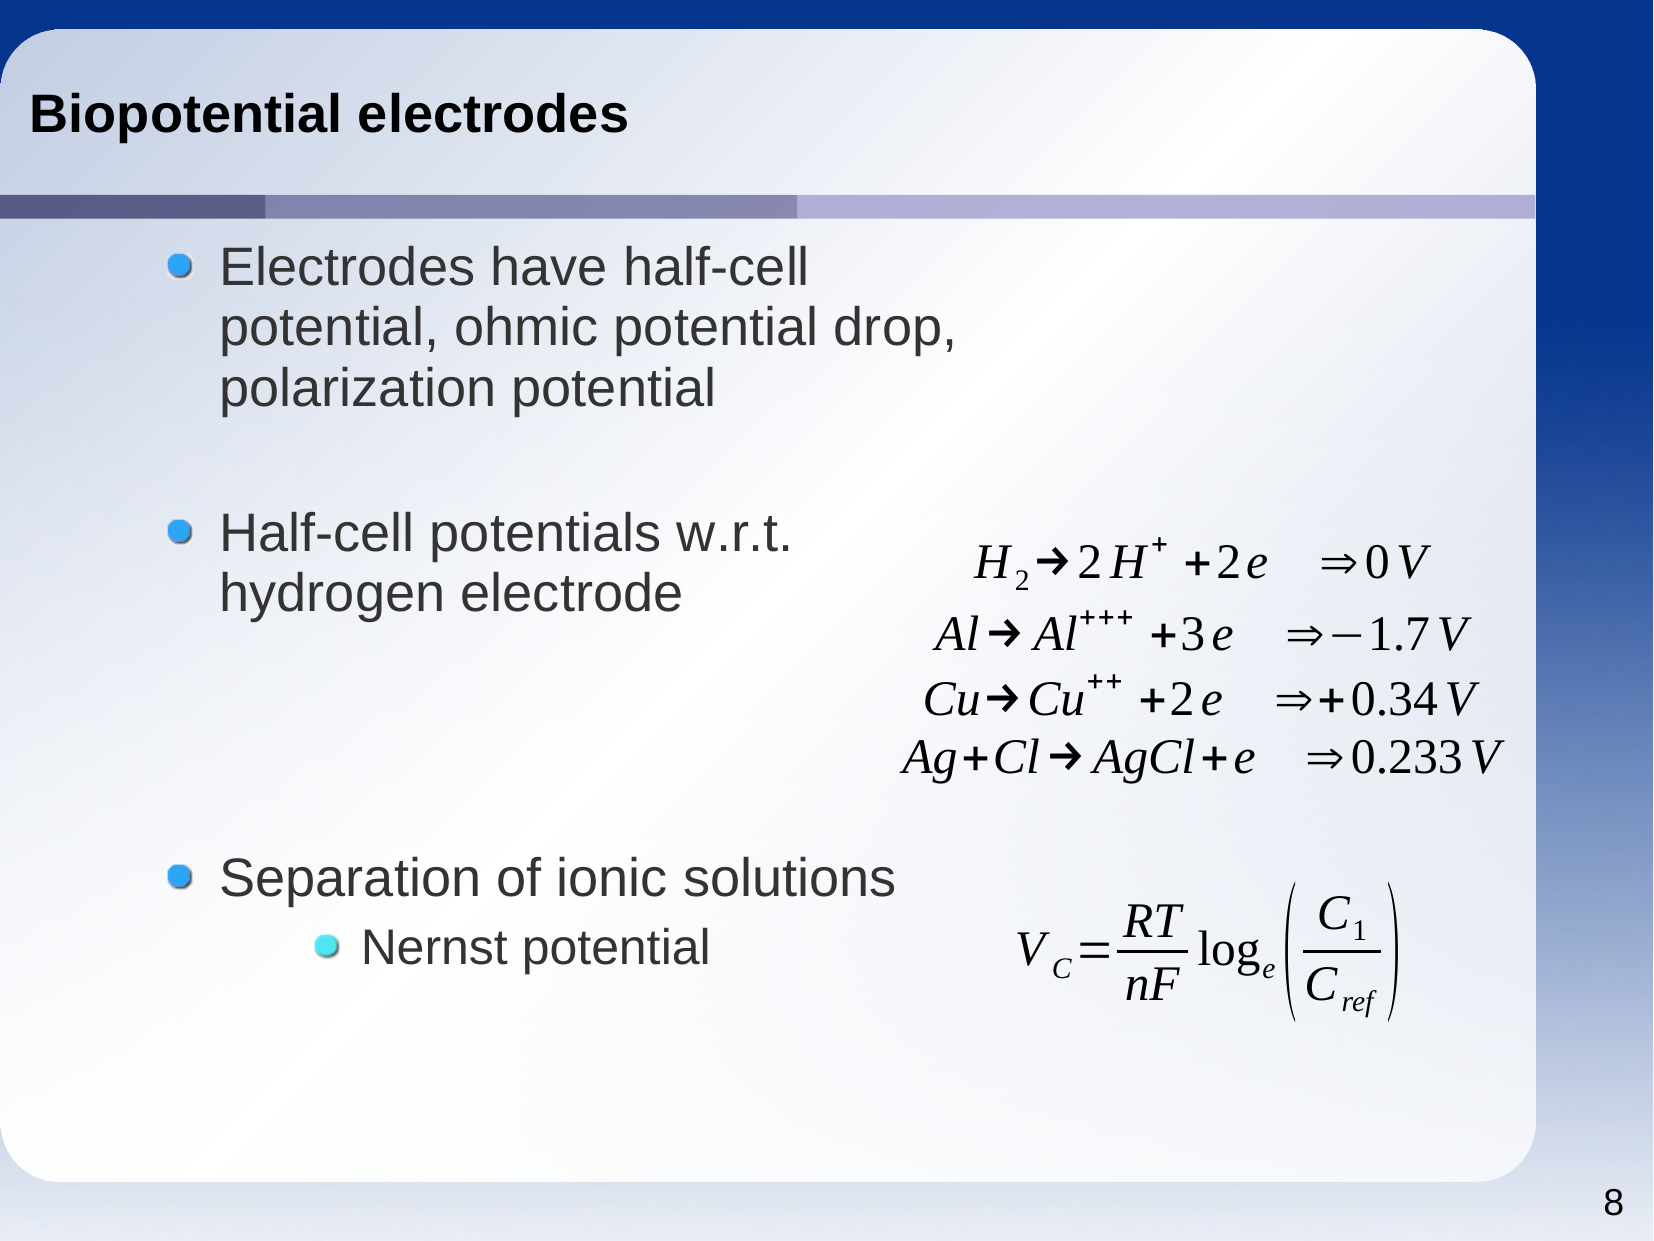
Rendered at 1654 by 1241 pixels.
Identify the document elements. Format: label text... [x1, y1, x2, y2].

chart [1008, 878, 1409, 1025]
title Biopotential electrodes [29, 49, 1506, 178]
picture [0, 0, 1654, 1241]
chart [891, 526, 1514, 784]
list Electrodes have half-cell potential, ohmic potential drop, polarization potential Half-cell potentials w.r.t. hydrogen electrode Separation of ionic solutions Nernst potential [77, 236, 994, 1152]
